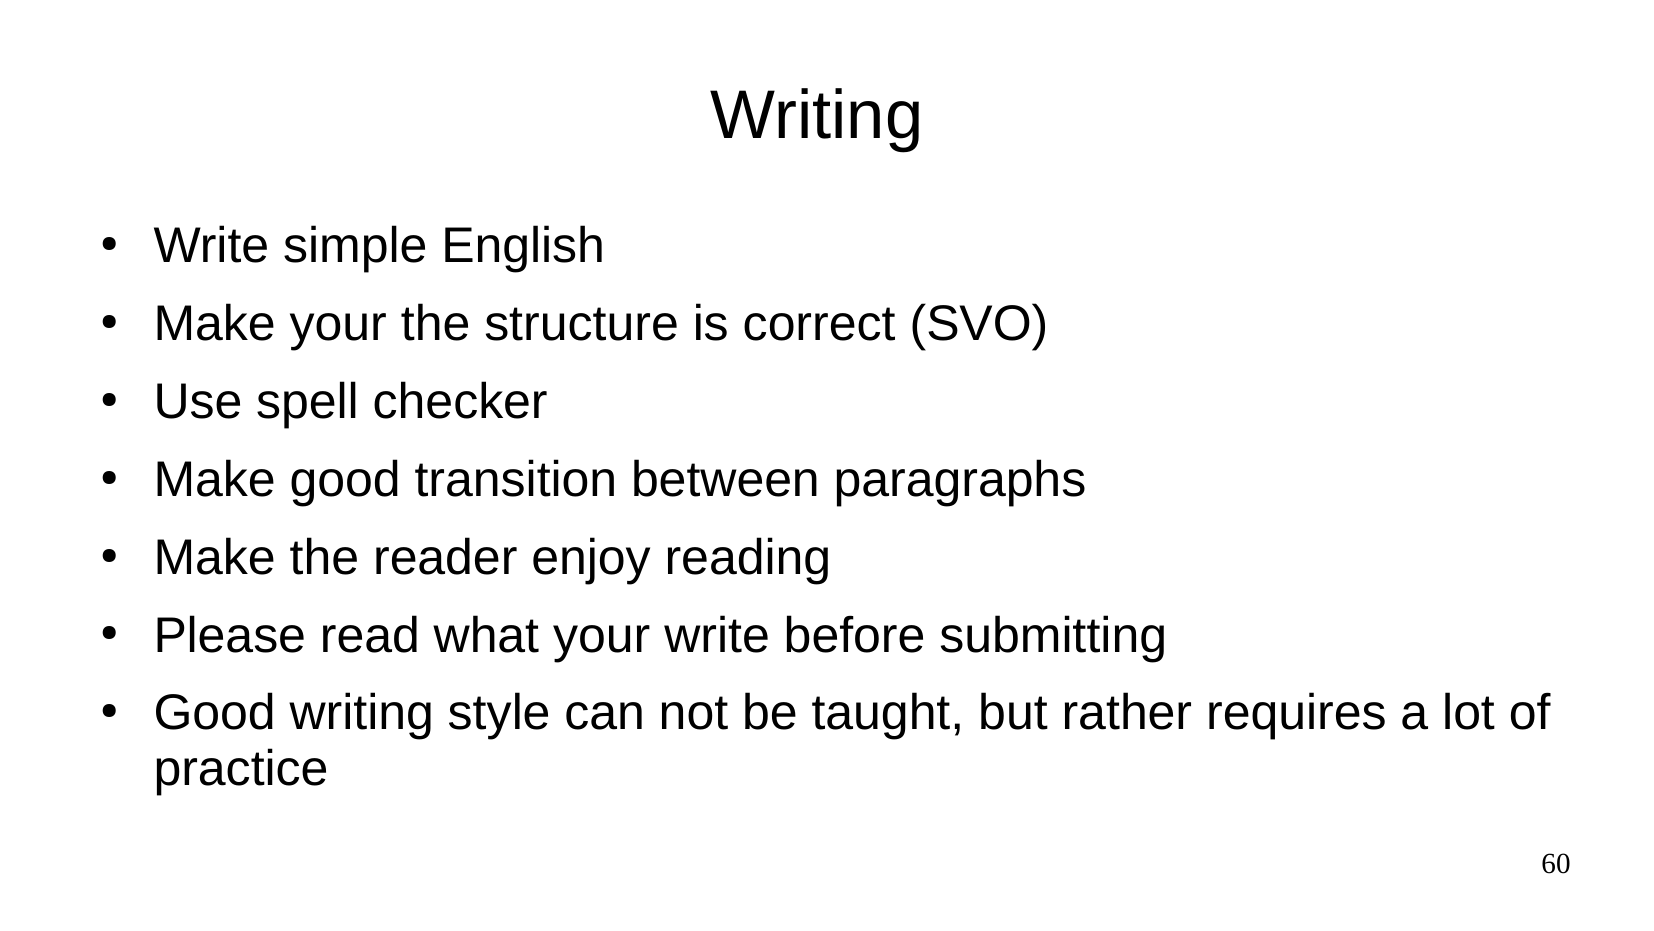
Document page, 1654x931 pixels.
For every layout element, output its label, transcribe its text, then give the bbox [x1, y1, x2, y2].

title Writing [82, 37, 1571, 193]
list Write simple English Make your the structure is correct (SVO) Use spell checker Make good transition between paragraphs Make the reader enjoy reading Please read what your write before submitting Good writing style can not be taught, but rather requires a lot of practice [82, 217, 1571, 822]
